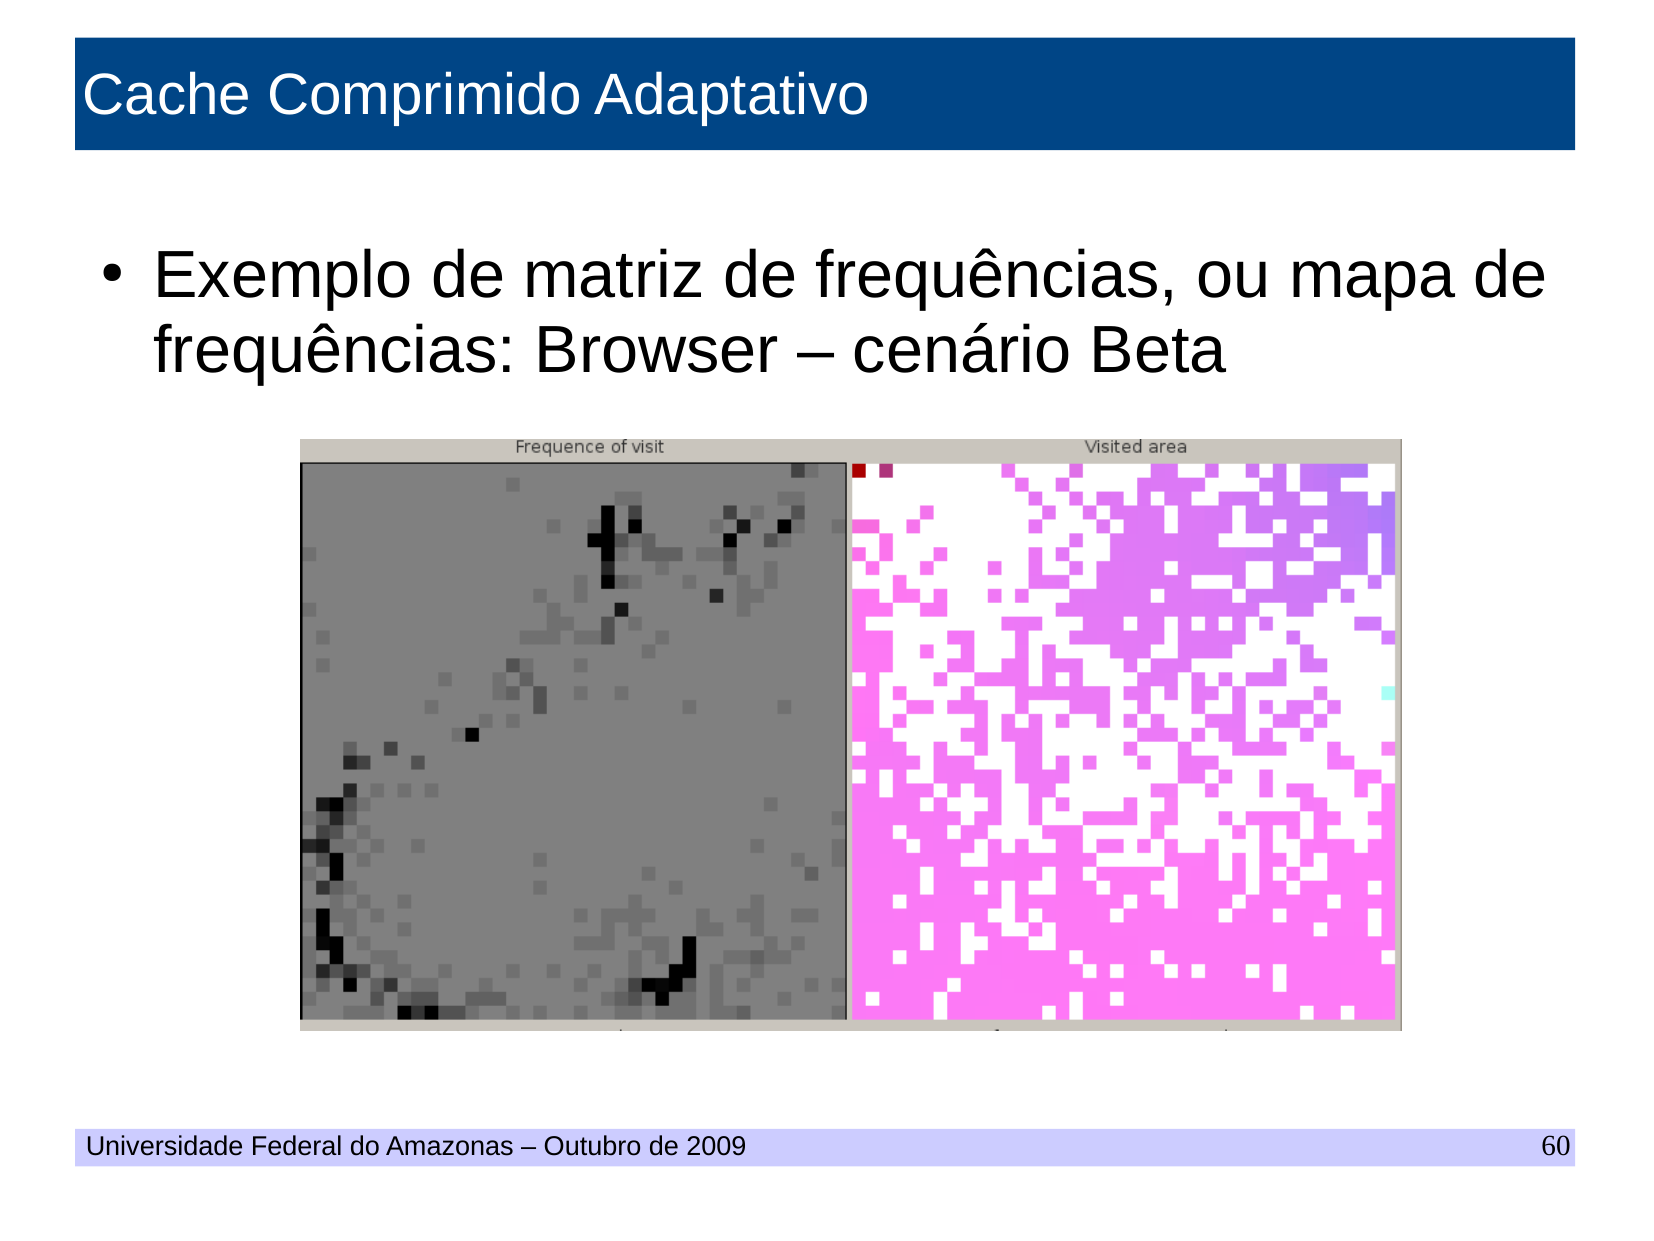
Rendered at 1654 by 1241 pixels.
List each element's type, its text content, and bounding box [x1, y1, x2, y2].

title Cache Comprimido Adaptativo [82, 43, 1571, 145]
list Exemplo de matriz de frequências, ou mapa de frequências: Browser – cenário Beta [82, 237, 1571, 1056]
picture [300, 439, 1402, 1032]
